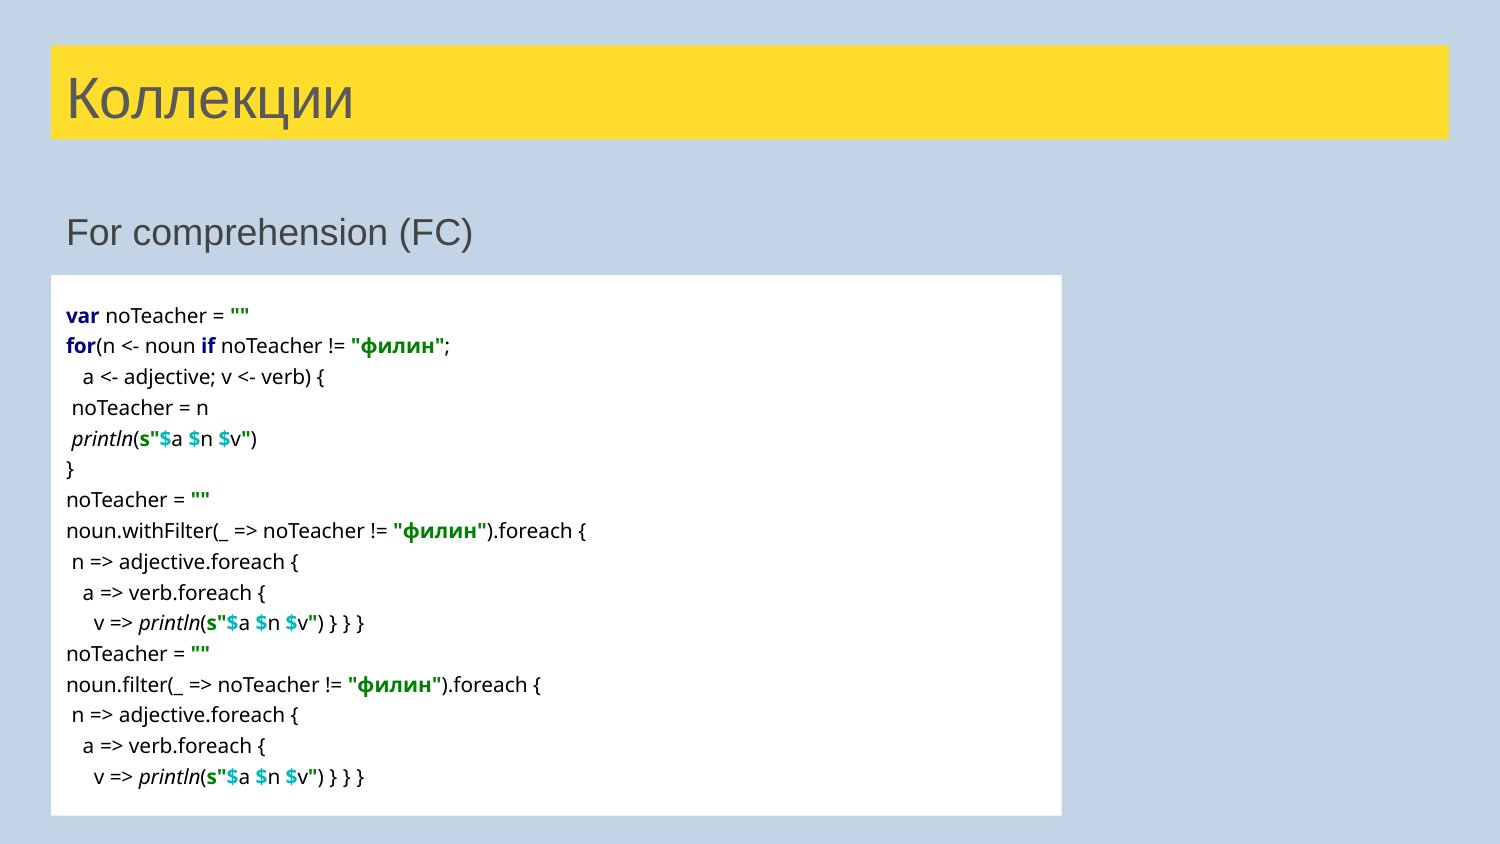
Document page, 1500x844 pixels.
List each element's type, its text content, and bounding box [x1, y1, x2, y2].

text_box For comprehension (FC) [51, 193, 1449, 332]
text_box var noTeacher = "" for(n <- noun if noTeacher != "филин"; a <- adjective; v <- verb) { noTeacher = n println(s"$a $n $v") } noTeacher = "" noun.withFilter(_ => noTeacher != "филин").foreach { n => adjective.foreach { a => verb.foreach { v => println(s"$a $n $v") } } } noTeacher = "" noun.filter(_ => noTeacher != "филин").foreach { n => adjective.foreach { a => verb.foreach { v => println(s"$a $n $v") } } } [51, 275, 1062, 816]
title Коллекции [51, 45, 1449, 140]
